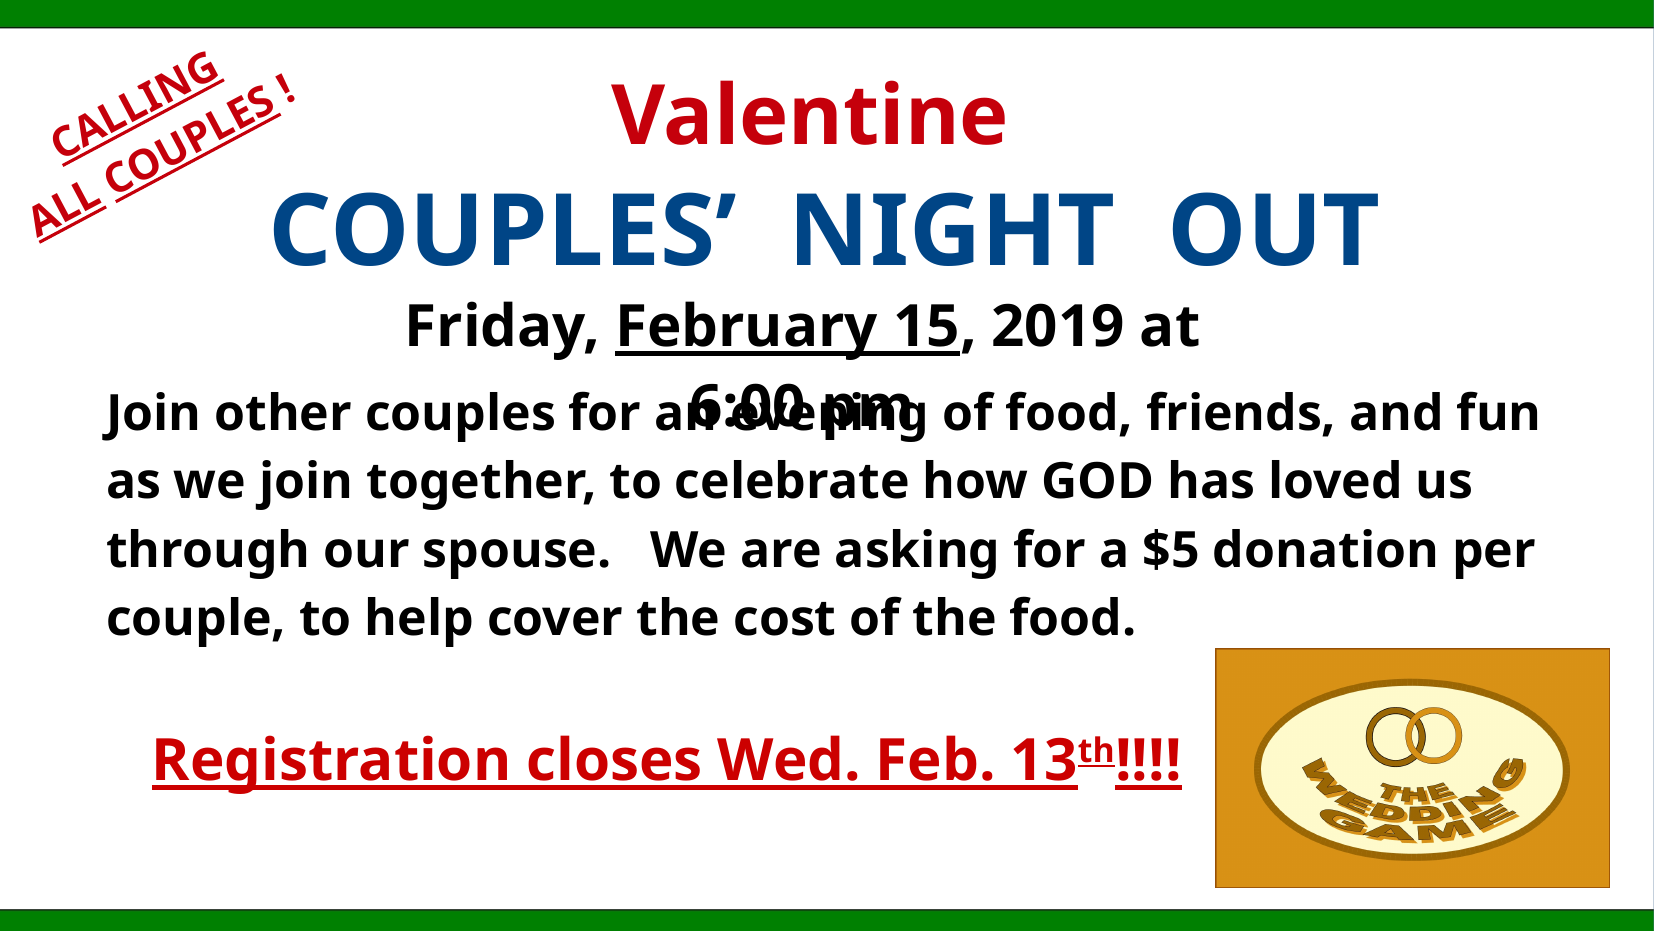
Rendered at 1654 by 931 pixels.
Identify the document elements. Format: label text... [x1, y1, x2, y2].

text_box Friday, February 15, 2019 at 6:00 pm [330, 277, 1276, 364]
text_box Valentine [517, 47, 1103, 150]
picture [0, 0, 250, 133]
text_box COUPLES’ NIGHT OUT [90, 150, 1561, 271]
text_box Join other couples for an evening of food, friends, and fun as we join together, to celebrate how GOD has loved us through our spouse. We are asking for a $5 donation per couple, to help cover the cost of the food. Registration closes Wed. Feb. 13th!!!! [91, 369, 1577, 795]
text_box CALLING ALL COUPLES ! [0, 0, 329, 269]
picture [0, 0, 1654, 931]
